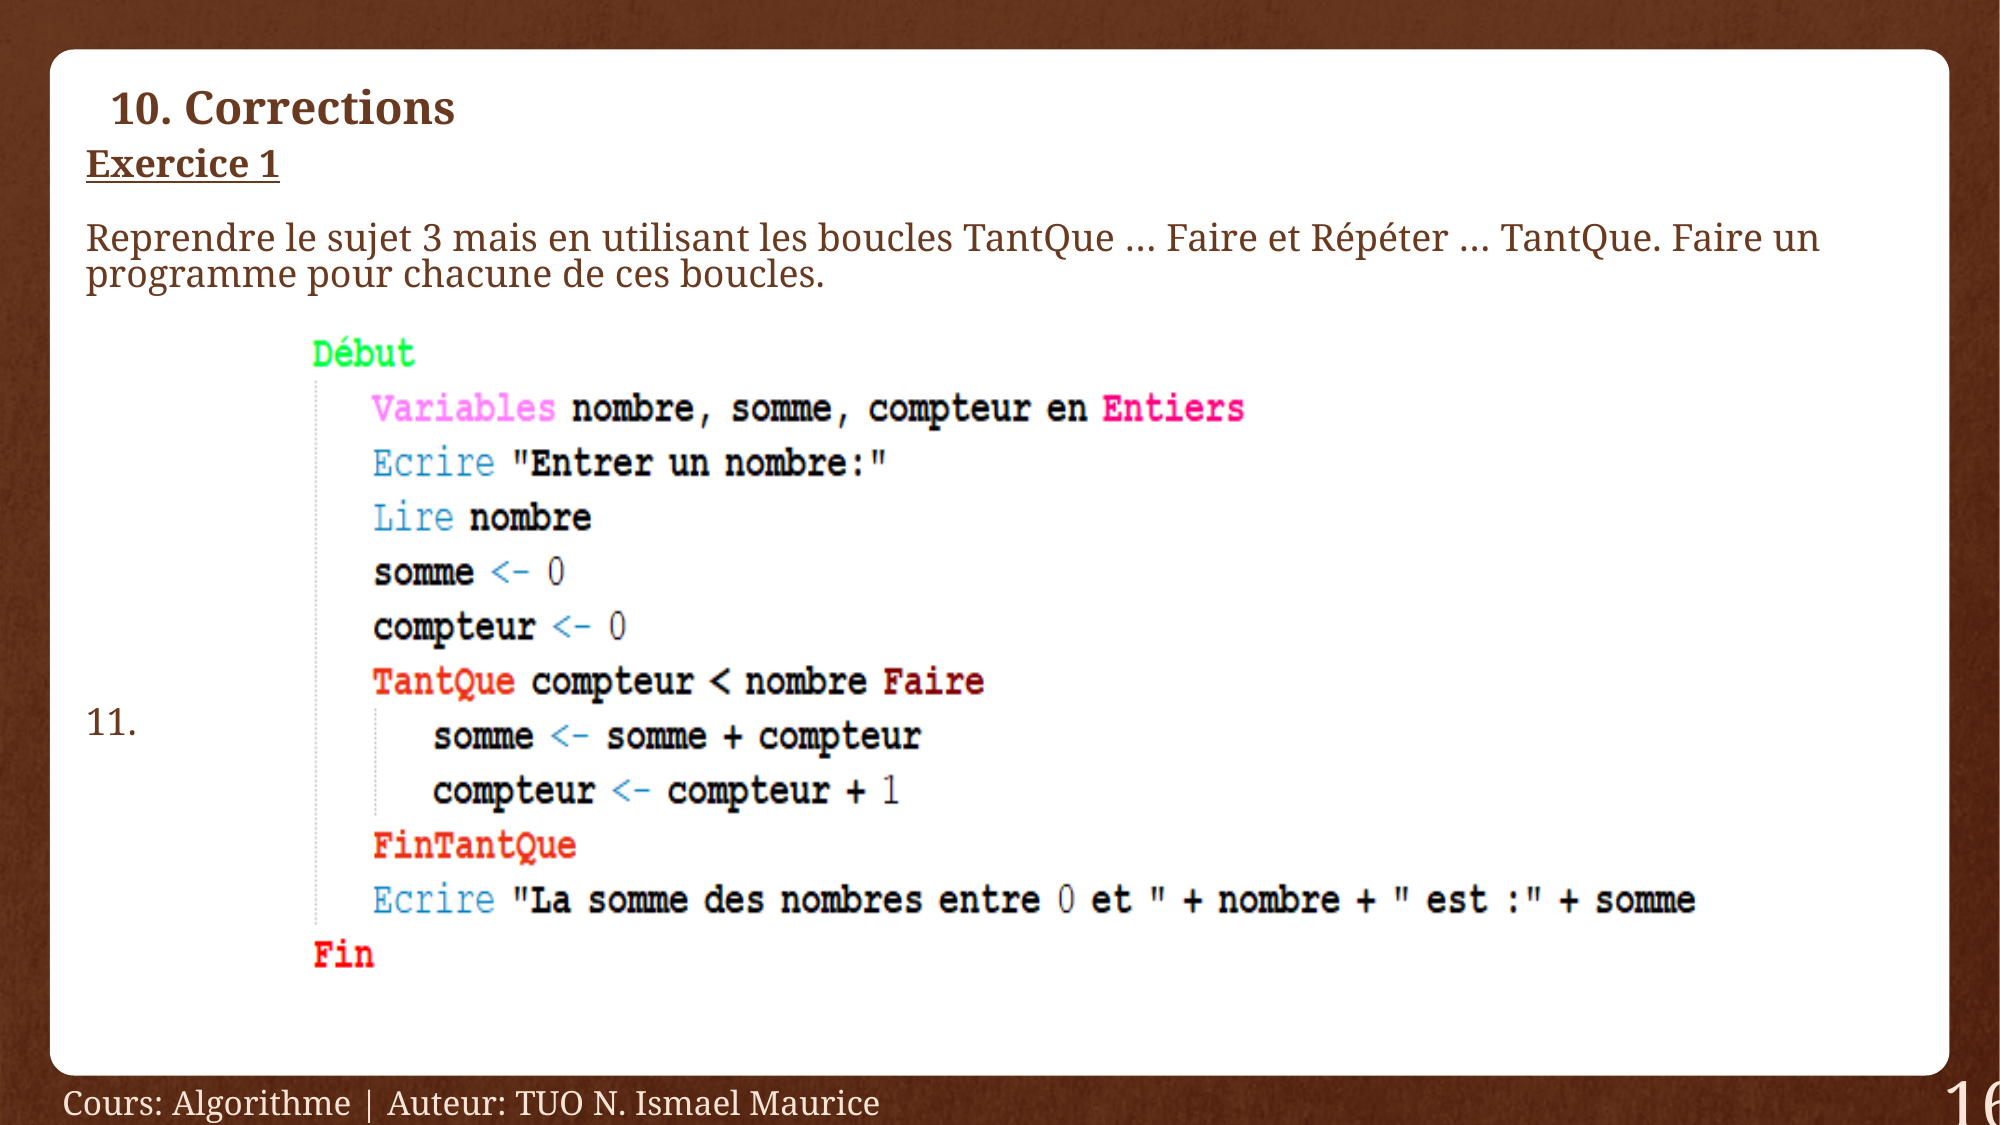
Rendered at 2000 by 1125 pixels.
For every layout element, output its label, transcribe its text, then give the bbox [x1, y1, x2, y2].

title 10. Corrections [95, 68, 1696, 142]
text_box Cours: Algorithme | Auteur: TUO N. Ismael Maurice [47, 1074, 1264, 1125]
list Exercice 1 Reprendre le sujet 3 mais en utilisant les boucles TantQue … Faire et Répéter … TantQue. Faire un programme pour chacune de ces boucles. [70, 141, 1929, 338]
text_box [1928, 1055, 2000, 1124]
picture [293, 315, 1764, 1006]
